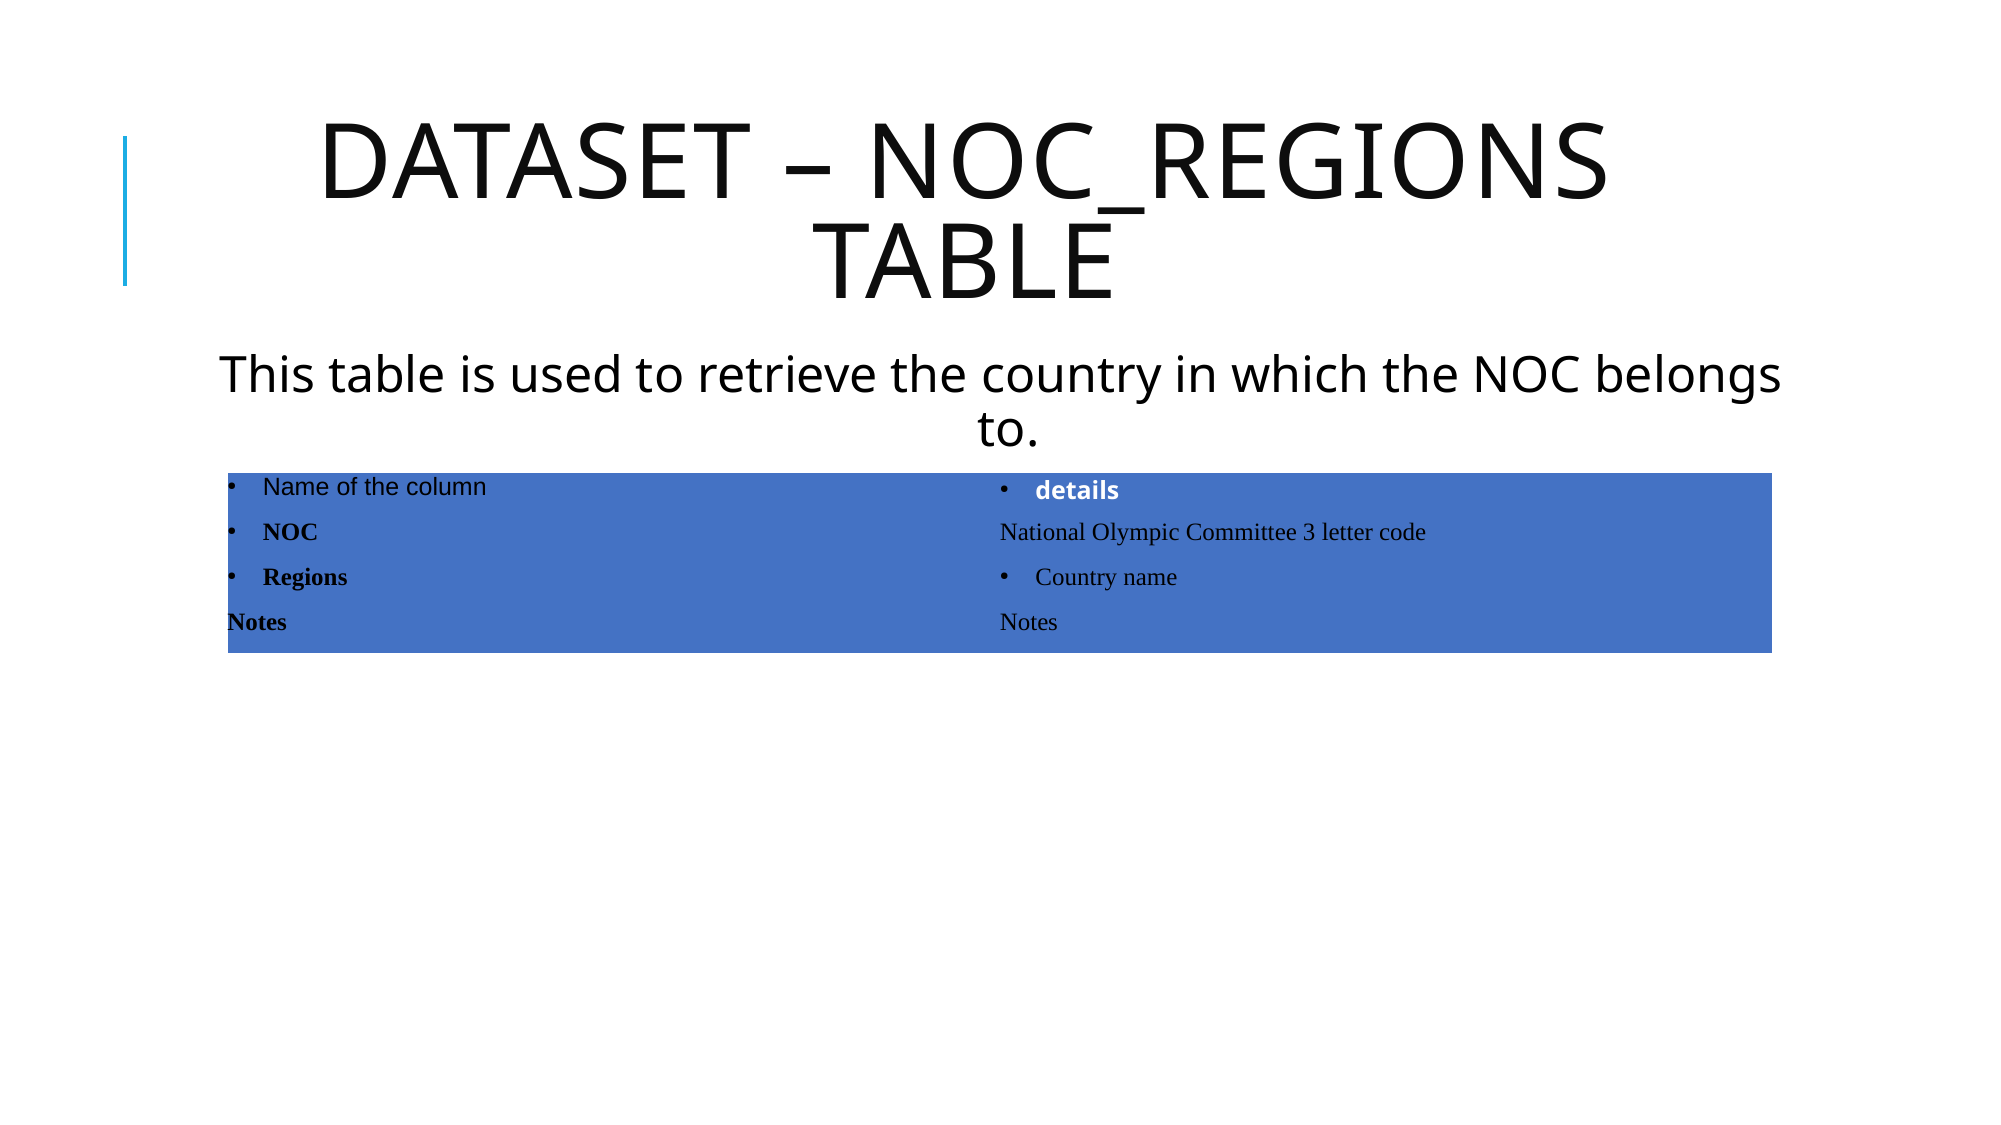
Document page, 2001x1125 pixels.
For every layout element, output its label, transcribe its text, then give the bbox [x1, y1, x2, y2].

table_cell National Olympic Committee 3 letter code [1000, 518, 1772, 563]
table_cell Notes [228, 608, 1000, 653]
table_cell Country name [1000, 563, 1772, 608]
list This table is used to retrieve the country in which the NOC belongs to. [182, 341, 1833, 1002]
table_cell NOC [228, 518, 1000, 563]
table_header Name of the column [228, 473, 1000, 518]
table_header details [1000, 473, 1772, 518]
table_cell Notes [1000, 608, 1772, 653]
table_cell Regions [228, 563, 1000, 608]
title Dataset – noc_regions table [168, 96, 1763, 343]
